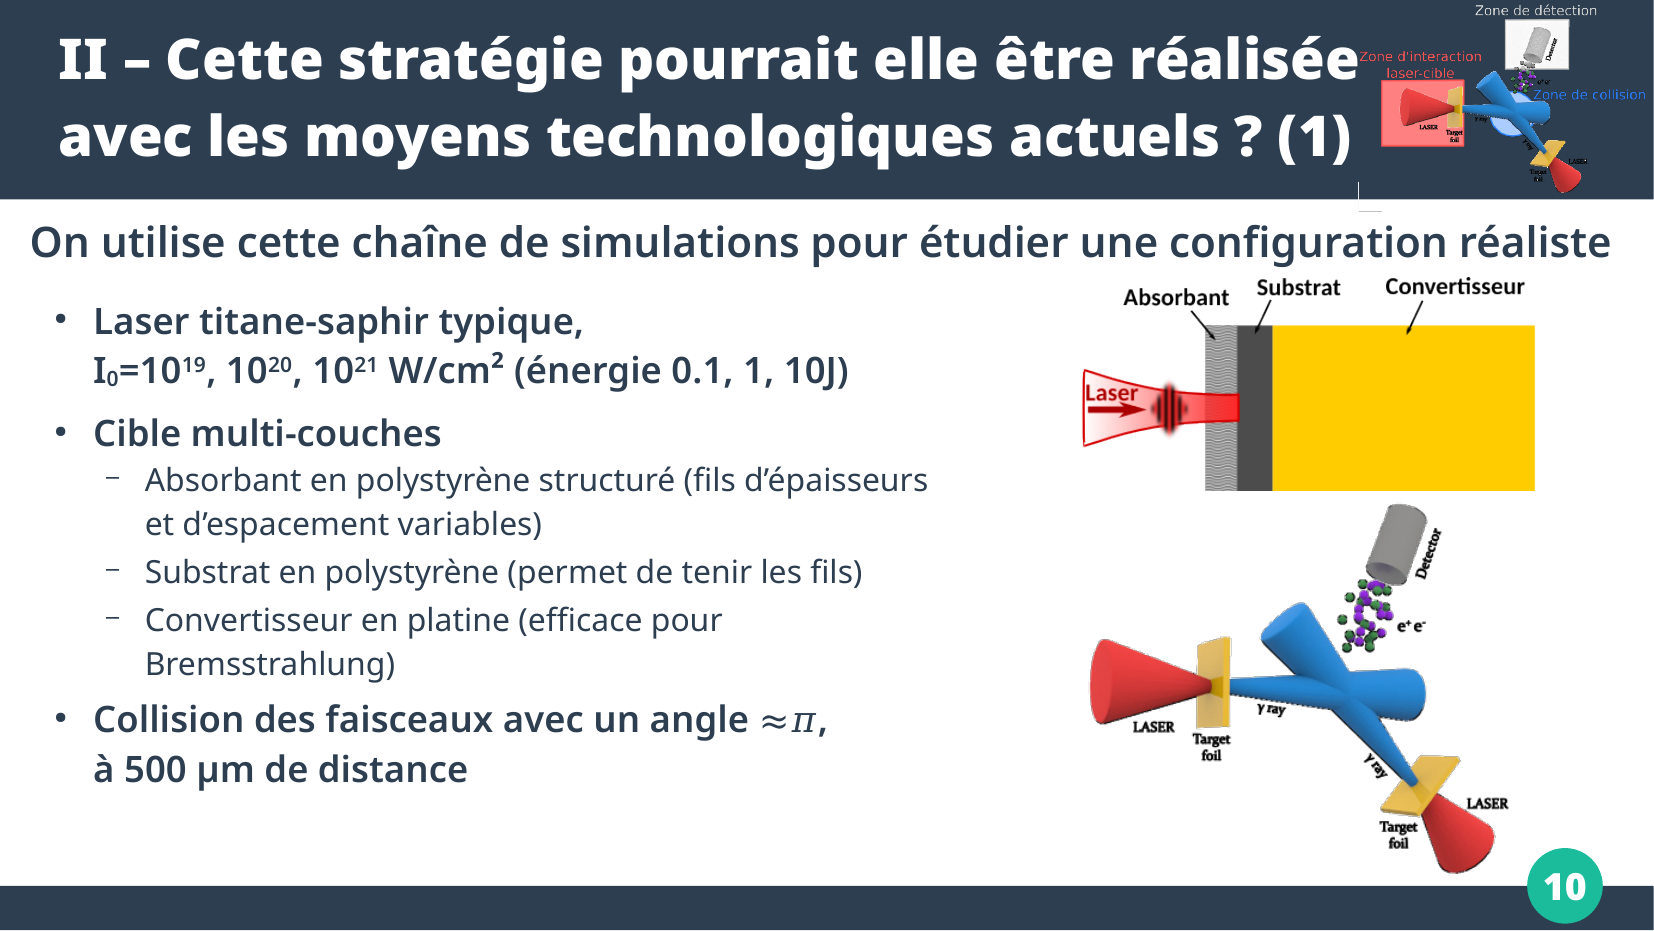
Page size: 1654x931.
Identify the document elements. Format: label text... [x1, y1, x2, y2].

picture [1062, 325, 1625, 884]
list Laser titane-saphir typique, I0=1019, 1020, 1021 W/cm² (énergie 0.1, 1, 10J) Cible multi-couches Absorbant en polystyrène structuré (fils d’épaisseurs et d’espacement variables) Substrat en polystyrène (permet de tenir les fils) Convertisseur en platine (efficace pour Bremsstrahlung) Collision des faisceaux avec un angle ≈𝜋, à 500 µm de distance [41, 325, 945, 798]
title II – Cette stratégie pourrait elle être réalisée avec les moyens technologiques actuels ? (1) [59, 37, 1358, 155]
picture [1358, 0, 1654, 212]
list On utilise cette chaîne de simulations pour étudier une configuration réaliste [29, 212, 1625, 325]
